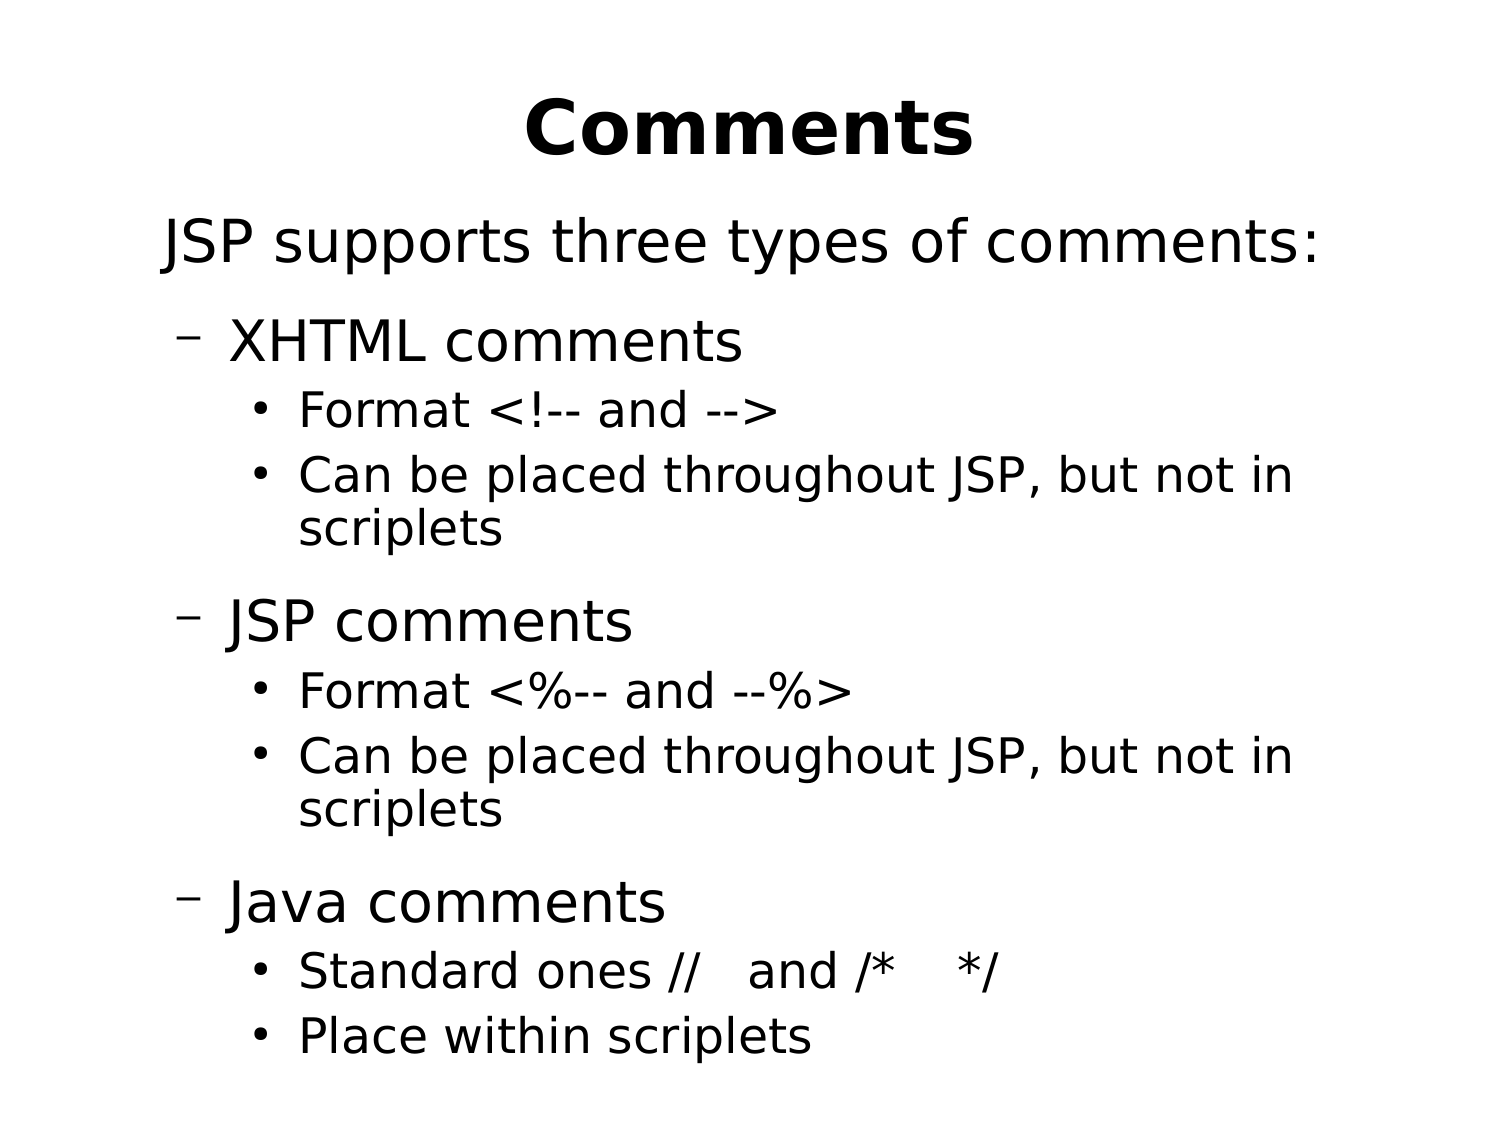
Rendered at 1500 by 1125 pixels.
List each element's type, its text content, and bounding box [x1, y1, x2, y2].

title Comments [75, 44, 1425, 177]
list JSP supports three types of comments: XHTML comments Format <!-- and --> Can be placed throughout JSP, but not in scriplets JSP comments Format <%-- and --%> Can be placed throughout JSP, but not in scriplets Java comments Standard ones // and /* */ Place within scriplets [75, 204, 1395, 1075]
